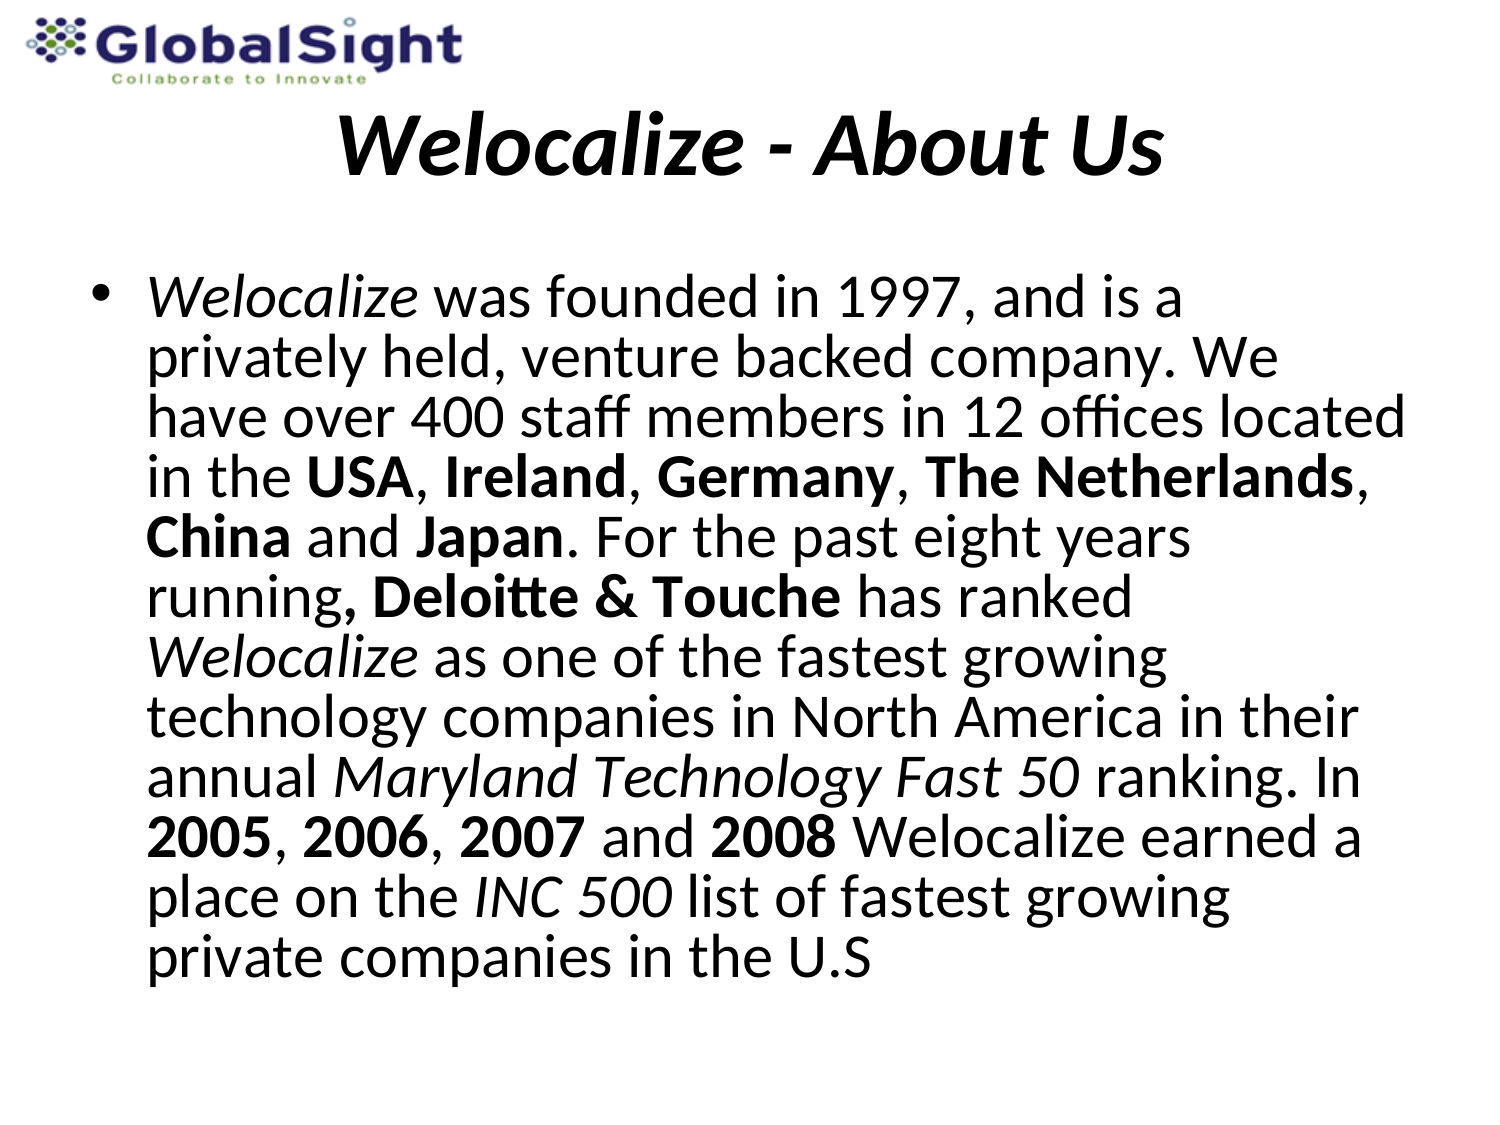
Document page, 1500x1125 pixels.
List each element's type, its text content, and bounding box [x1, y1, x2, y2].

list Welocalize was founded in 1997, and is a privately held, venture backed company. We have over 400 staff members in 12 offices located in the USA, Ireland, Germany, The Netherlands, China and Japan. For the past eight years running, Deloitte & Touche has ranked Welocalize as one of the fastest growing technology companies in North America in their annual Maryland Technology Fast 50 ranking. In 2005, 2006, 2007 and 2008 Welocalize earned a place on the INC 500 list of fastest growing private companies in the U.S [75, 262, 1426, 1006]
picture [0, 0, 482, 104]
title Welocalize - About Us [75, 45, 1426, 233]
